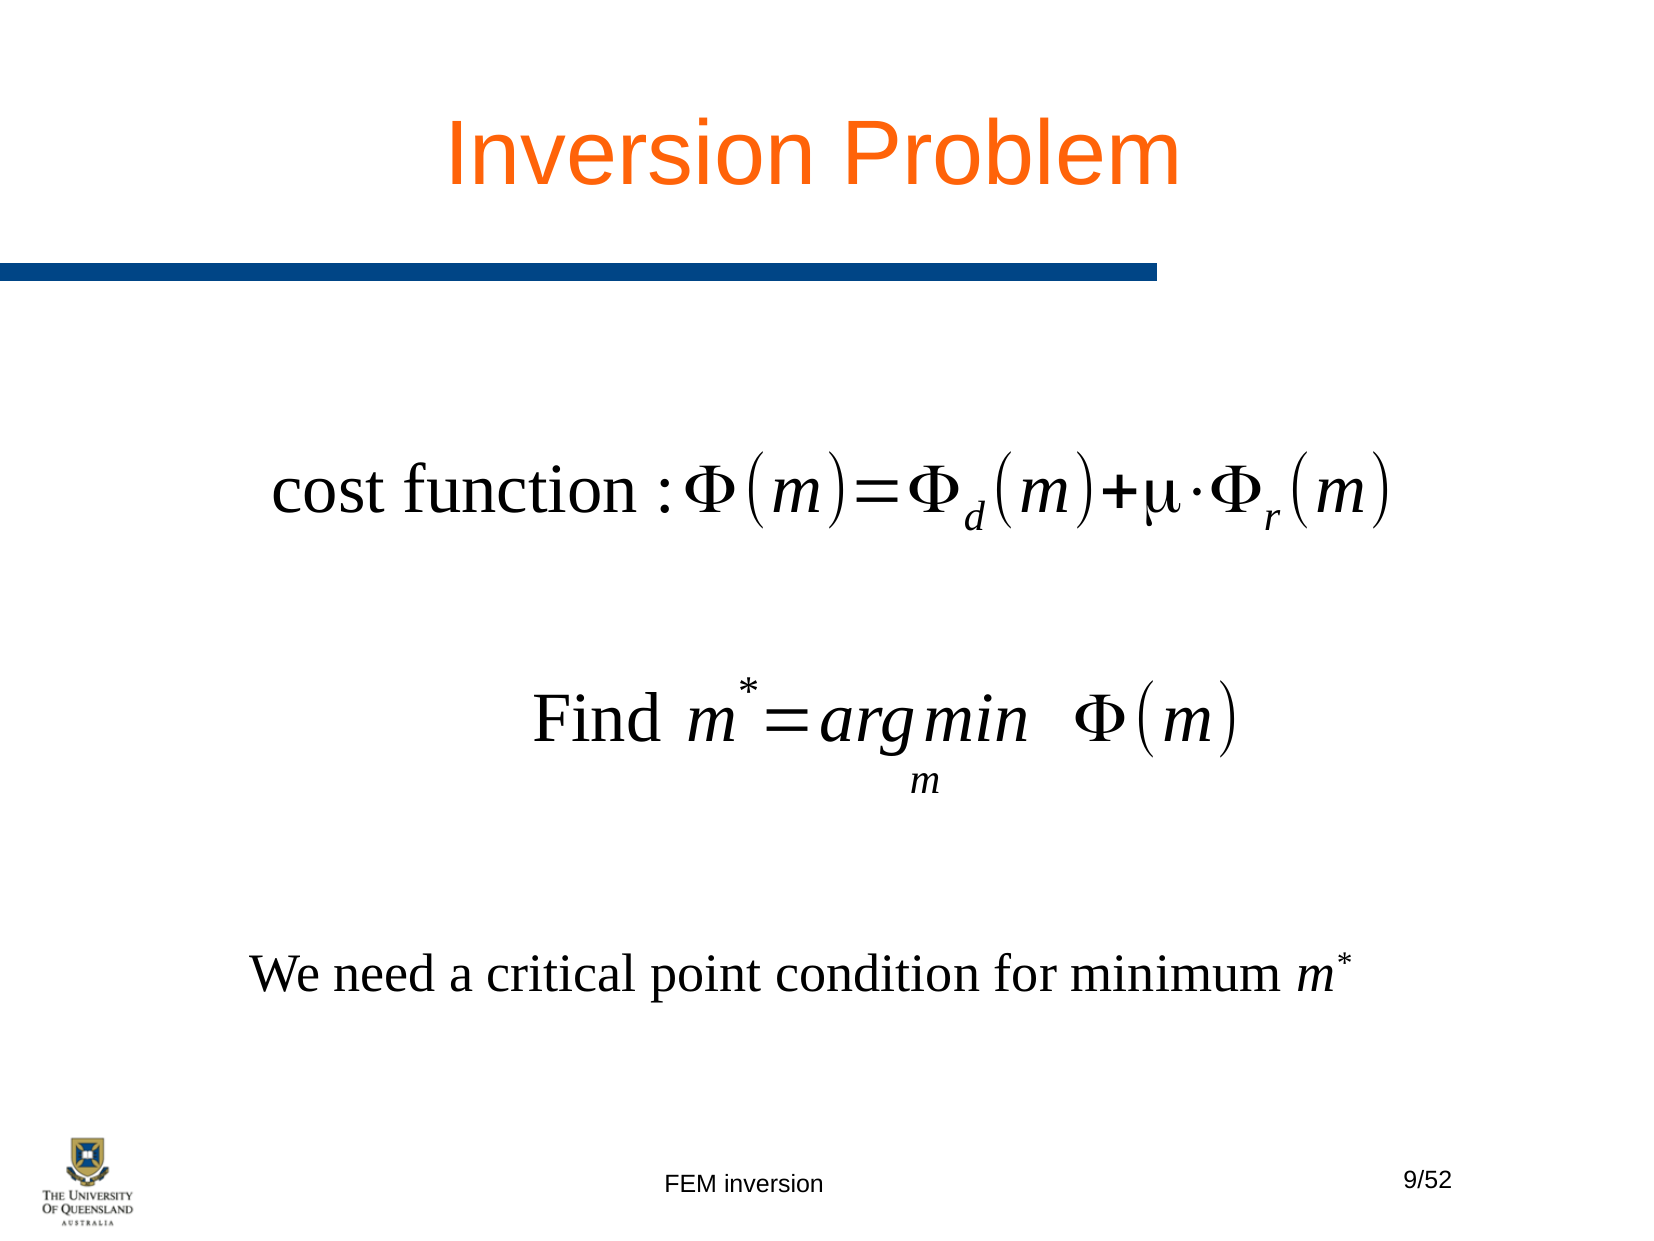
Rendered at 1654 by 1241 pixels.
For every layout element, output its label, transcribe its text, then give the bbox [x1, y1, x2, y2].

chart [524, 667, 1247, 803]
picture [35, 1133, 142, 1235]
chart [265, 448, 1401, 540]
title Inversion Problem [82, 49, 1571, 257]
text_box We need a critical point condition for minimum m* [234, 935, 1367, 1011]
